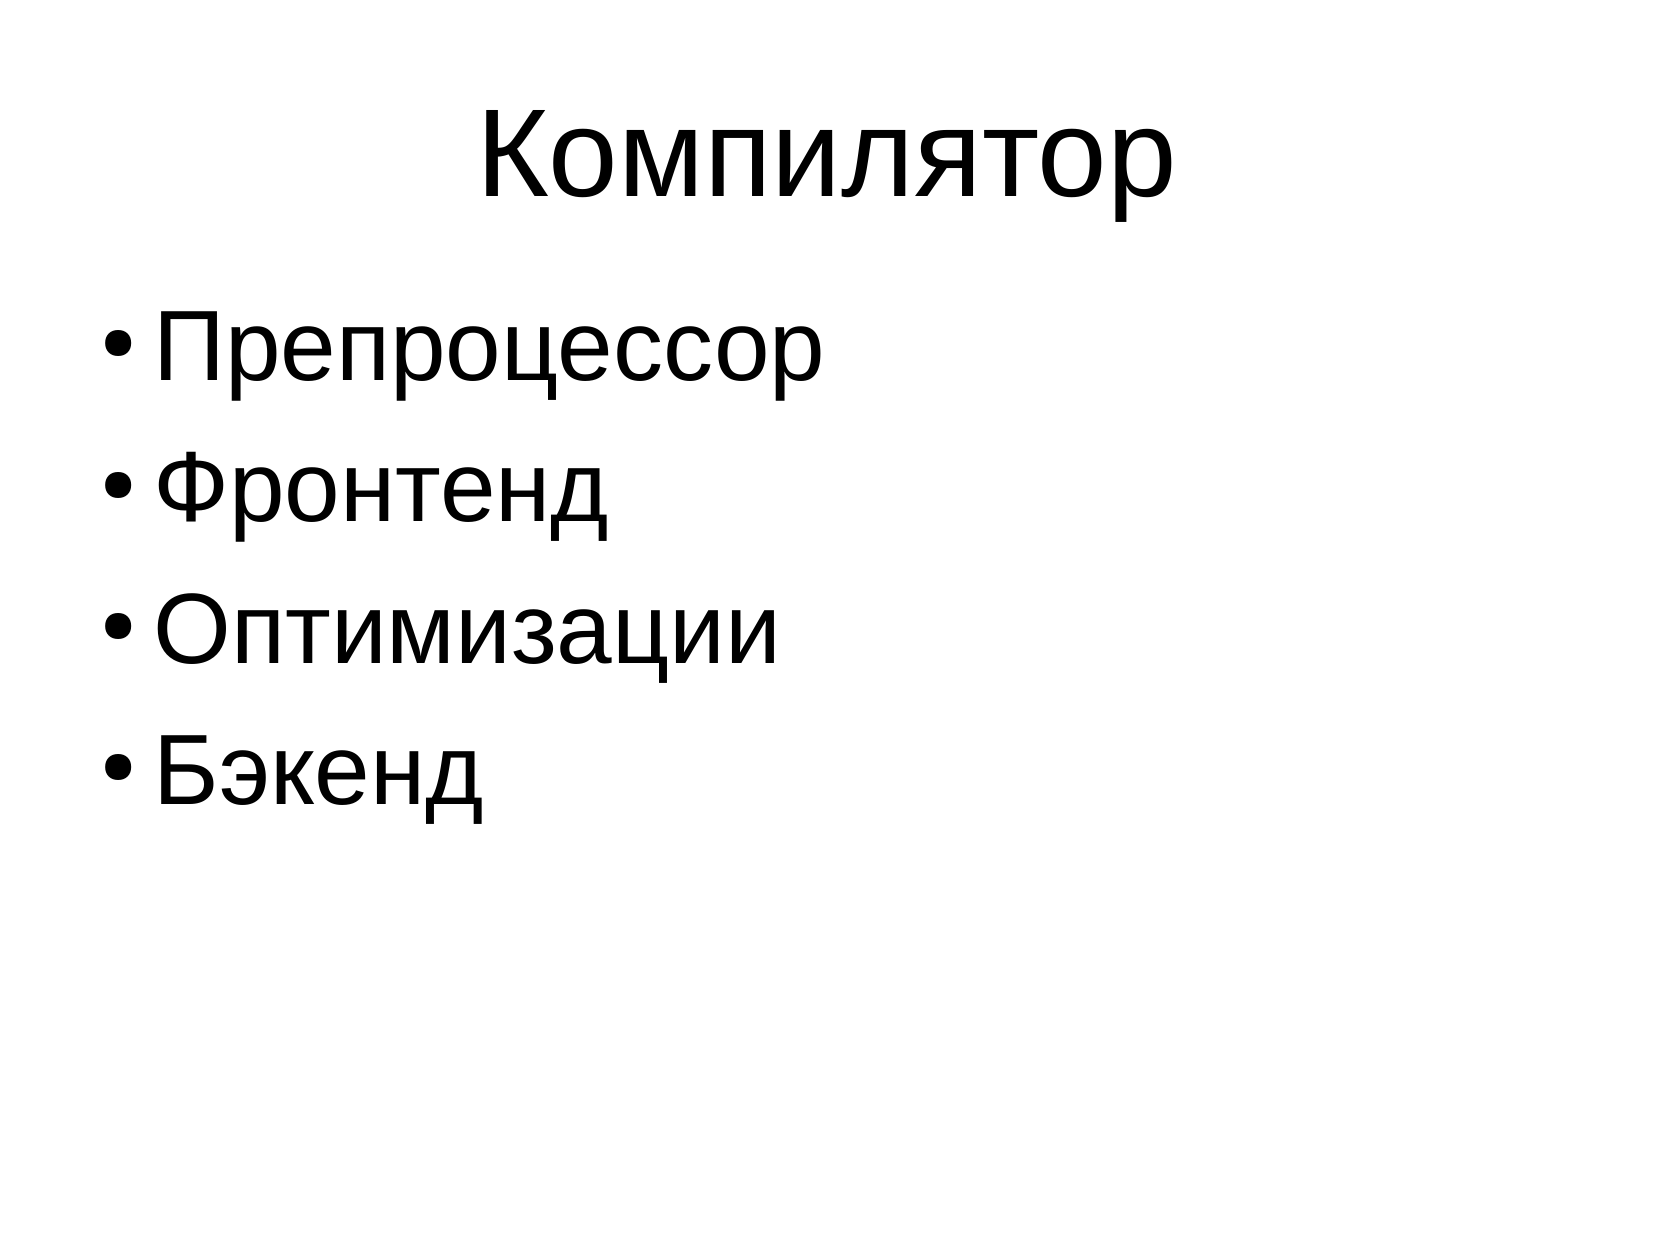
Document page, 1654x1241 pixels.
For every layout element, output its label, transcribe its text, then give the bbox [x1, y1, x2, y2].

title Компилятор [82, 49, 1571, 257]
list Препроцессор Фронтенд Оптимизации Бэкенд [82, 290, 1571, 1010]
